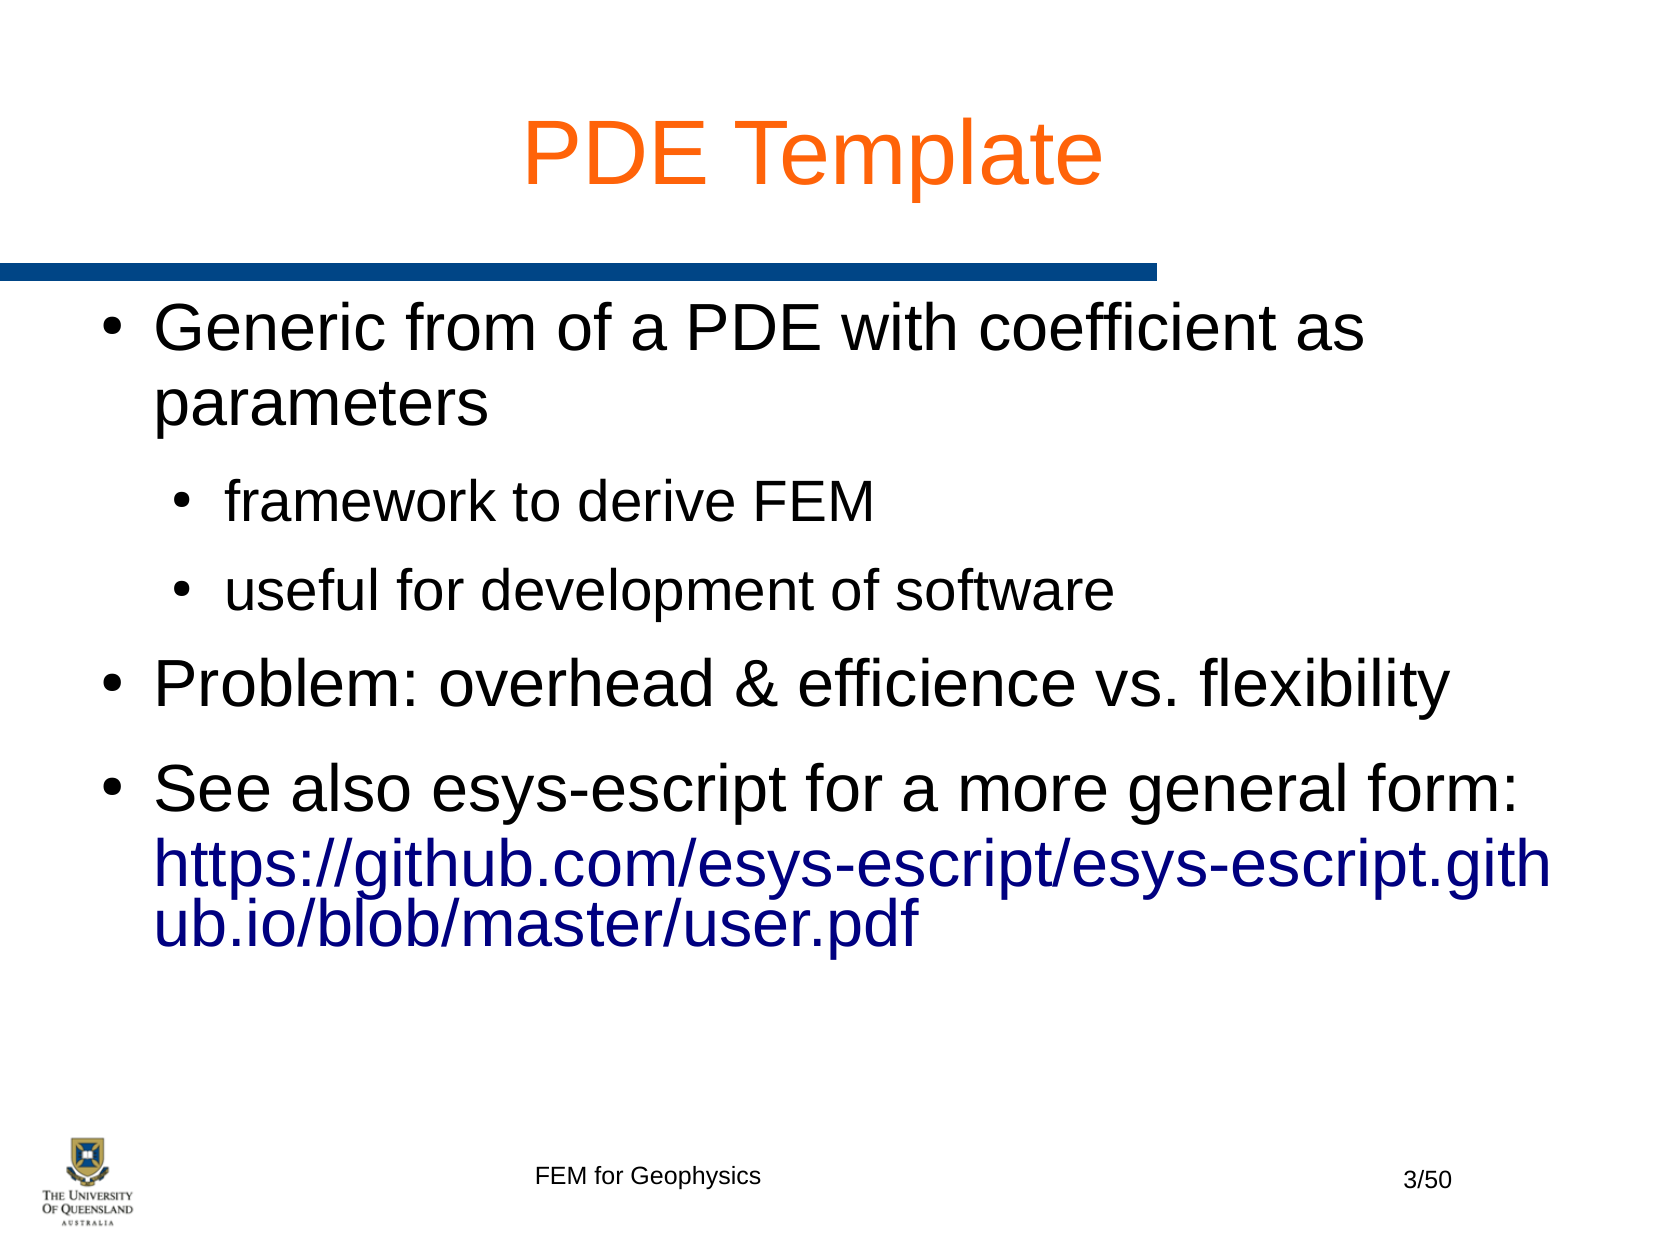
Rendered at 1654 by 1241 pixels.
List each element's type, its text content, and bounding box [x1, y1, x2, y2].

picture [35, 1133, 142, 1235]
title PDE Template [82, 49, 1571, 257]
list Generic from of a PDE with coefficient as parameters framework to derive FEM useful for development of software Problem: overhead & efficience vs. flexibility See also esys-escript for a more general form: https://github.com/esys-escript/esys-escript.github.io/blob/master/user.pdf [82, 290, 1571, 1010]
